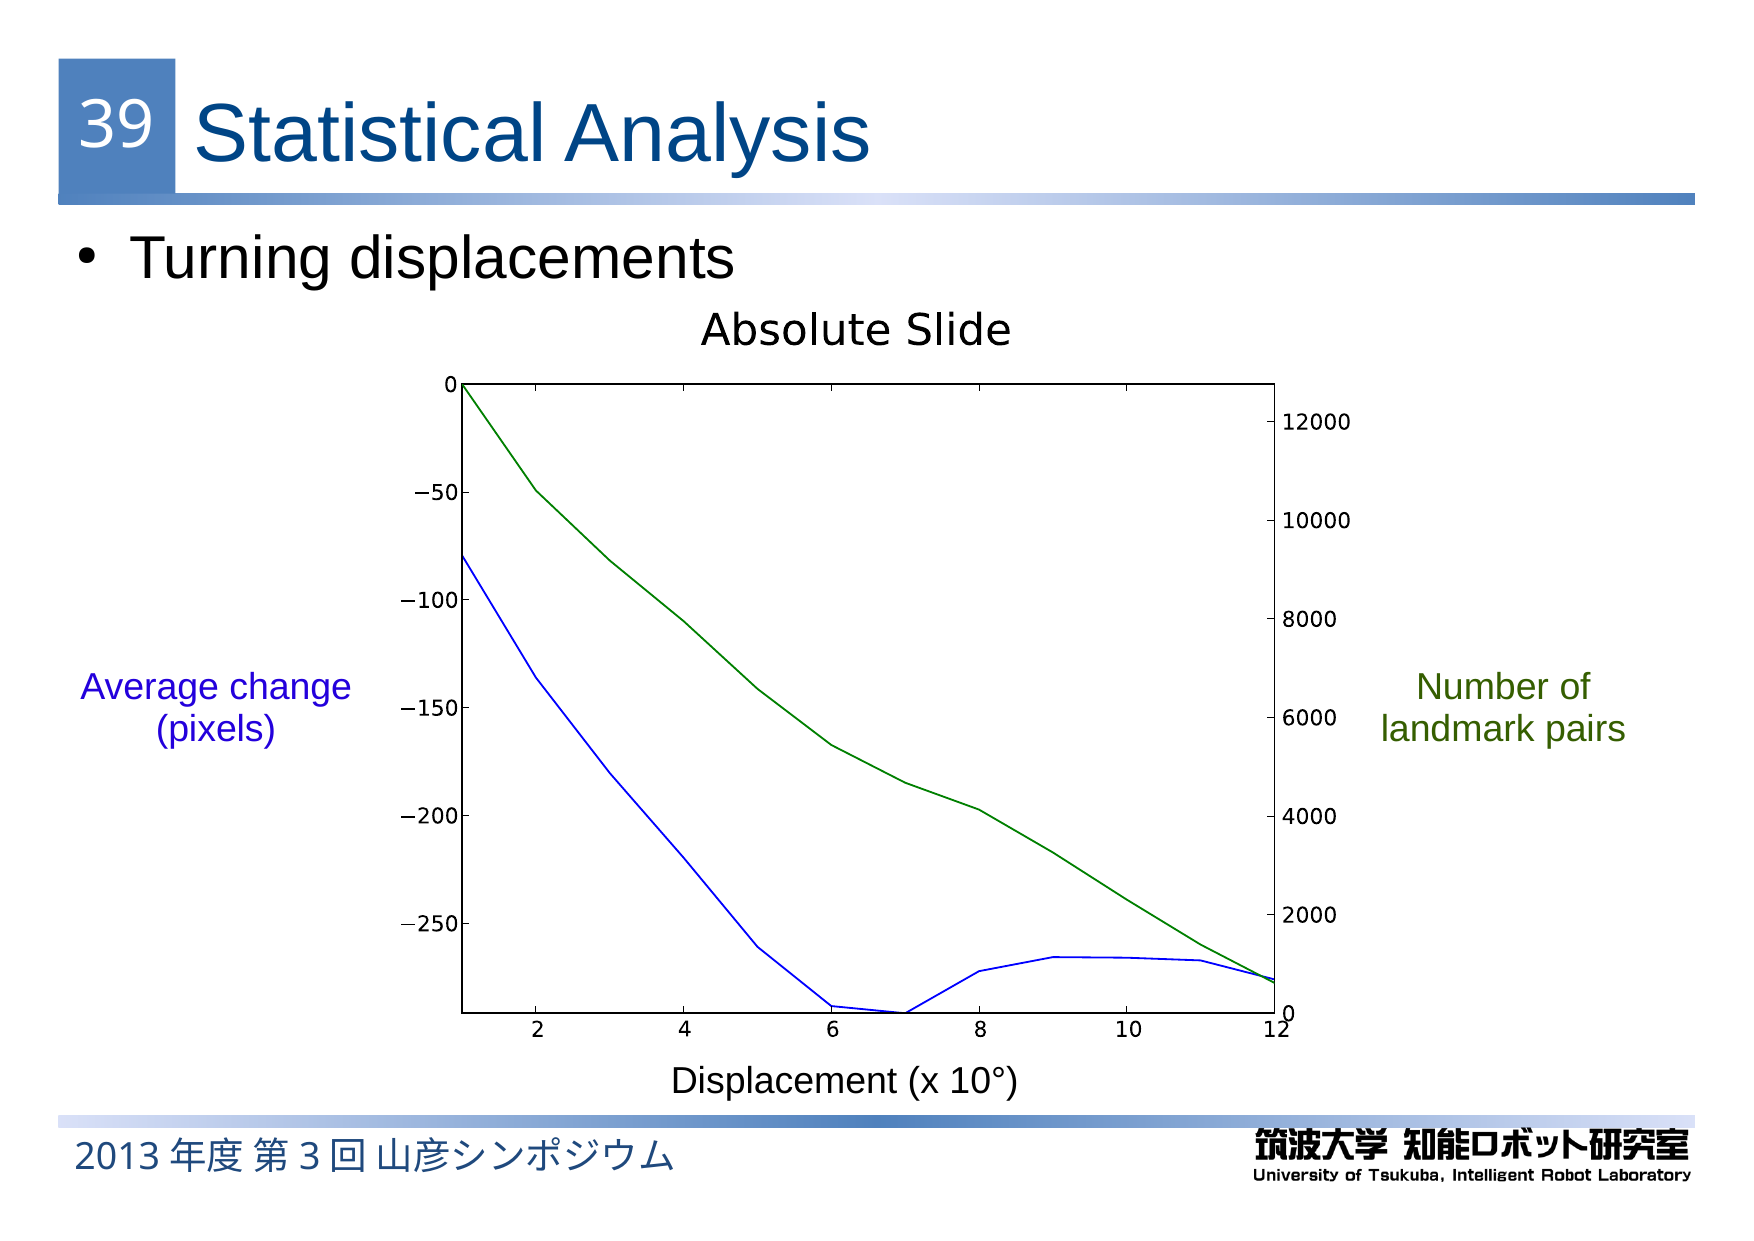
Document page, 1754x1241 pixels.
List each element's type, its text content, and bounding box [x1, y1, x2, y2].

text_box Average change (pixels) [58, 658, 374, 758]
text_box Displacement (x 10°) [538, 1051, 1151, 1109]
picture [385, 298, 1360, 1049]
list Turning displacements [58, 223, 1696, 876]
picture [1252, 1127, 1691, 1182]
text_box Number of landmark pairs [1360, 658, 1661, 758]
title Statistical Analysis [193, 61, 1651, 205]
